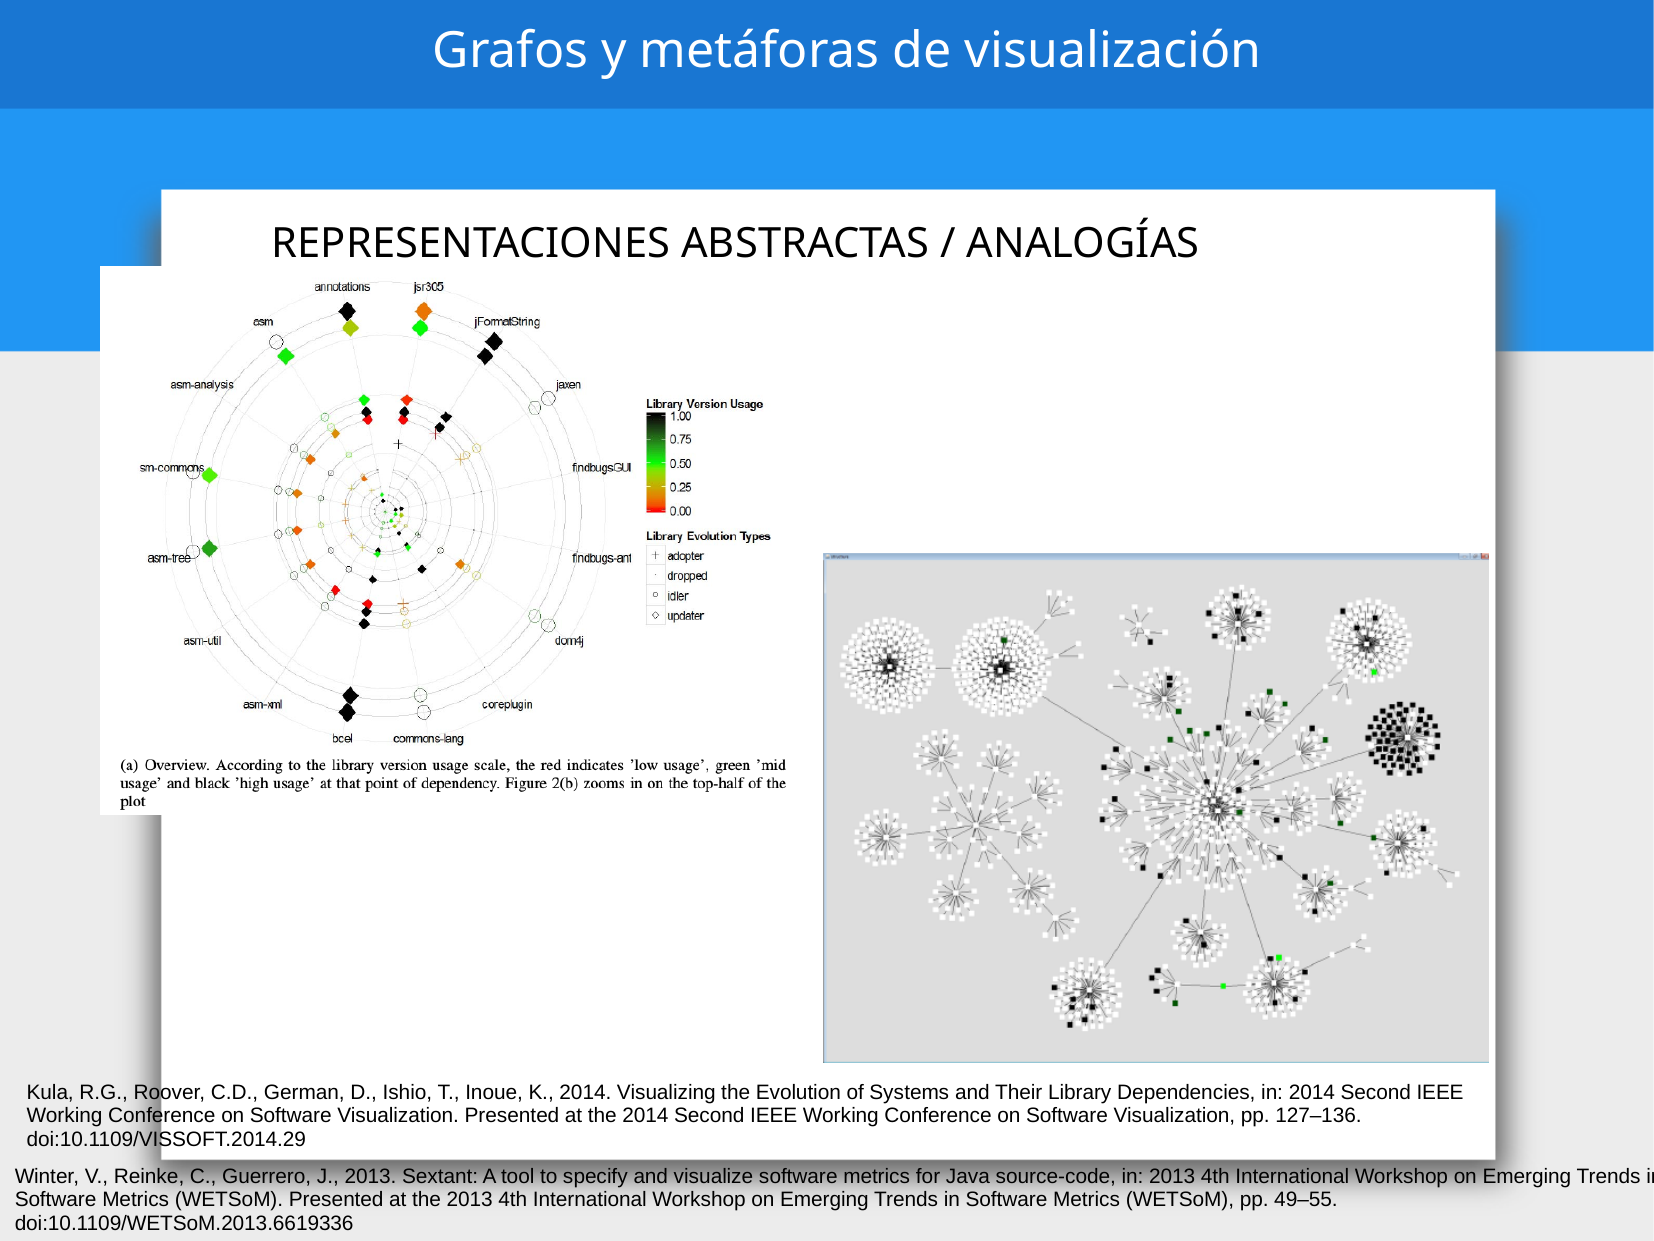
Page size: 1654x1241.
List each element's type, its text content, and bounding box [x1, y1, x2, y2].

title Grafos y metáforas de visualización [94, 13, 1583, 83]
picture [0, 0, 1654, 1157]
text_box Winter, V., Reinke, C., Guerrero, J., 2013. Sextant: A tool to specify and visualize software metrics for Java source-code, in: 2013 4th International Workshop on Emerging Trends in Software Metrics (WETSoM). Presented at the 2013 4th International Workshop on Emerging Trends in Software Metrics (WETSoM), pp. 49–55. doi:10.1109/WETSoM.2013.6619336 [0, 1157, 1654, 1241]
list REPRESENTACIONES ABSTRACTAS / ANALOGÍAS [200, 212, 1453, 1073]
text_box Kula, R.G., Roover, C.D., German, D., Ishio, T., Inoue, K., 2014. Visualizing the Evolution of Systems and Their Library Dependencies, in: 2014 Second IEEE Working Conference on Software Visualization. Presented at the 2014 Second IEEE Working Conference on Software Visualization, pp. 127–136. doi:10.1109/VISSOFT.2014.29 [11, 1073, 1512, 1157]
